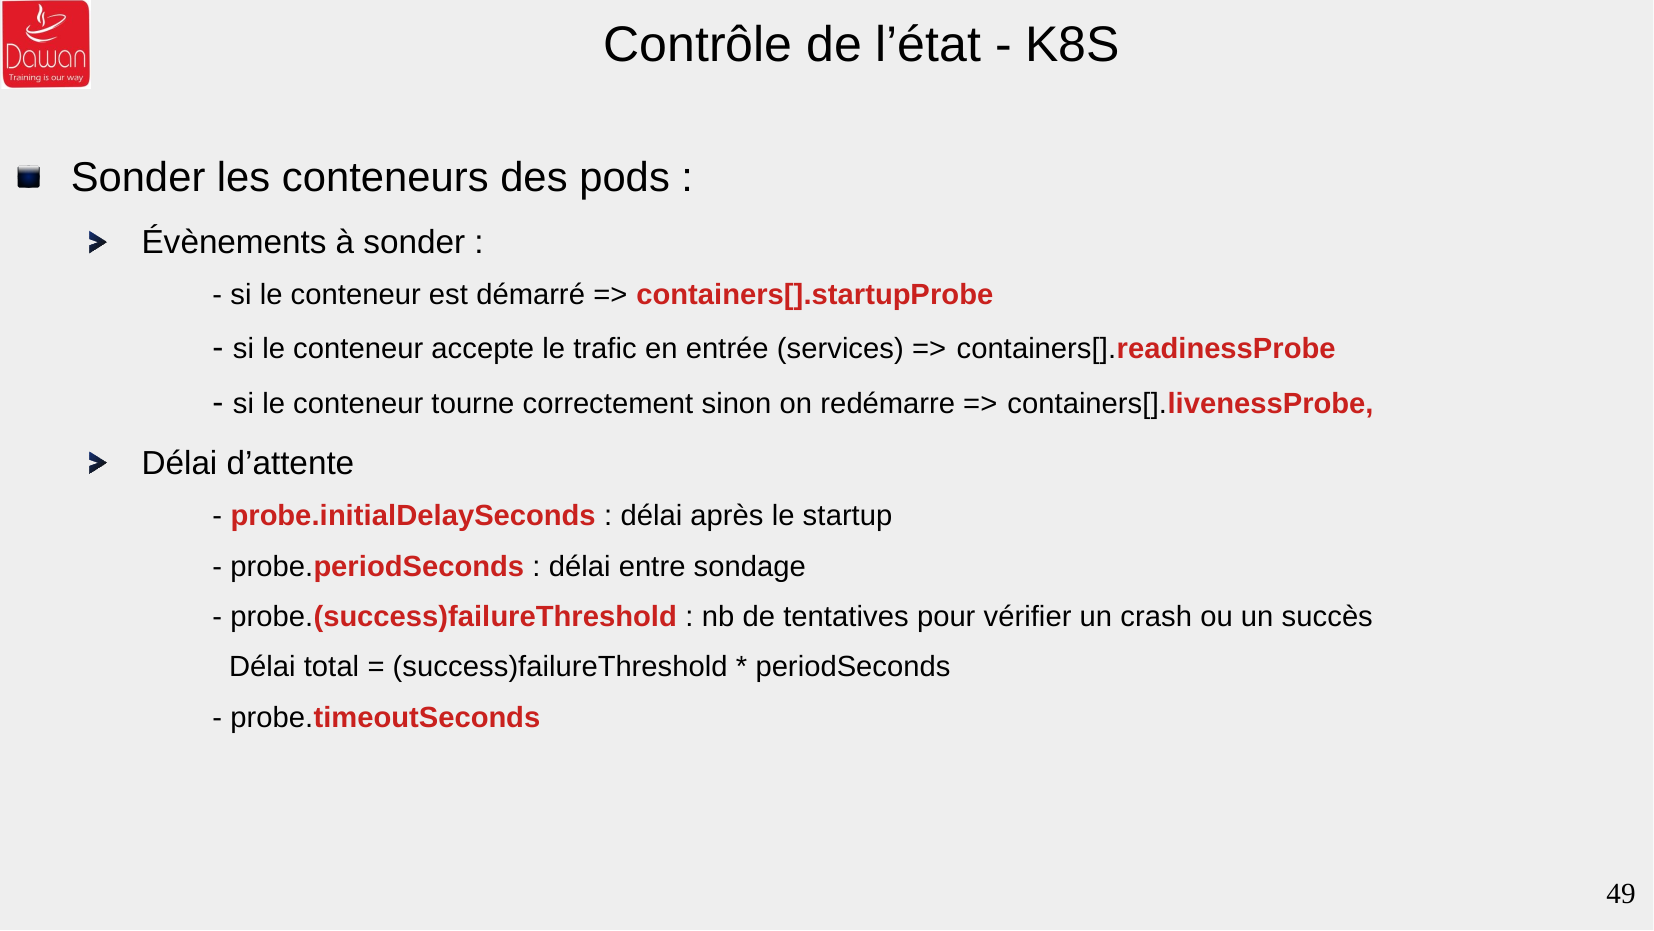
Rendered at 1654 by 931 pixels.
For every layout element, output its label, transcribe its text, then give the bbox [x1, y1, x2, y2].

picture [1, 0, 91, 88]
title Contrôle de l’état - K8S [366, 0, 1287, 88]
list Sonder les conteneurs des pods : Évènements à sonder : - si le conteneur est démarré => containers[].startupProbe - si le conteneur accepte le trafic en entrée (services) => containers[].readinessProbe - si le conteneur tourne correctement sinon on redémarre => containers[].livenessProbe, Délai d’attente - probe.initialDelaySeconds : délai après le startup - probe.periodSeconds : délai entre sondage - probe.(success)failureThreshold : nb de tentatives pour vérifier un crash ou un succès Délai total = (success)failureThreshold * periodSeconds - probe.timeoutSeconds [0, 88, 1654, 886]
